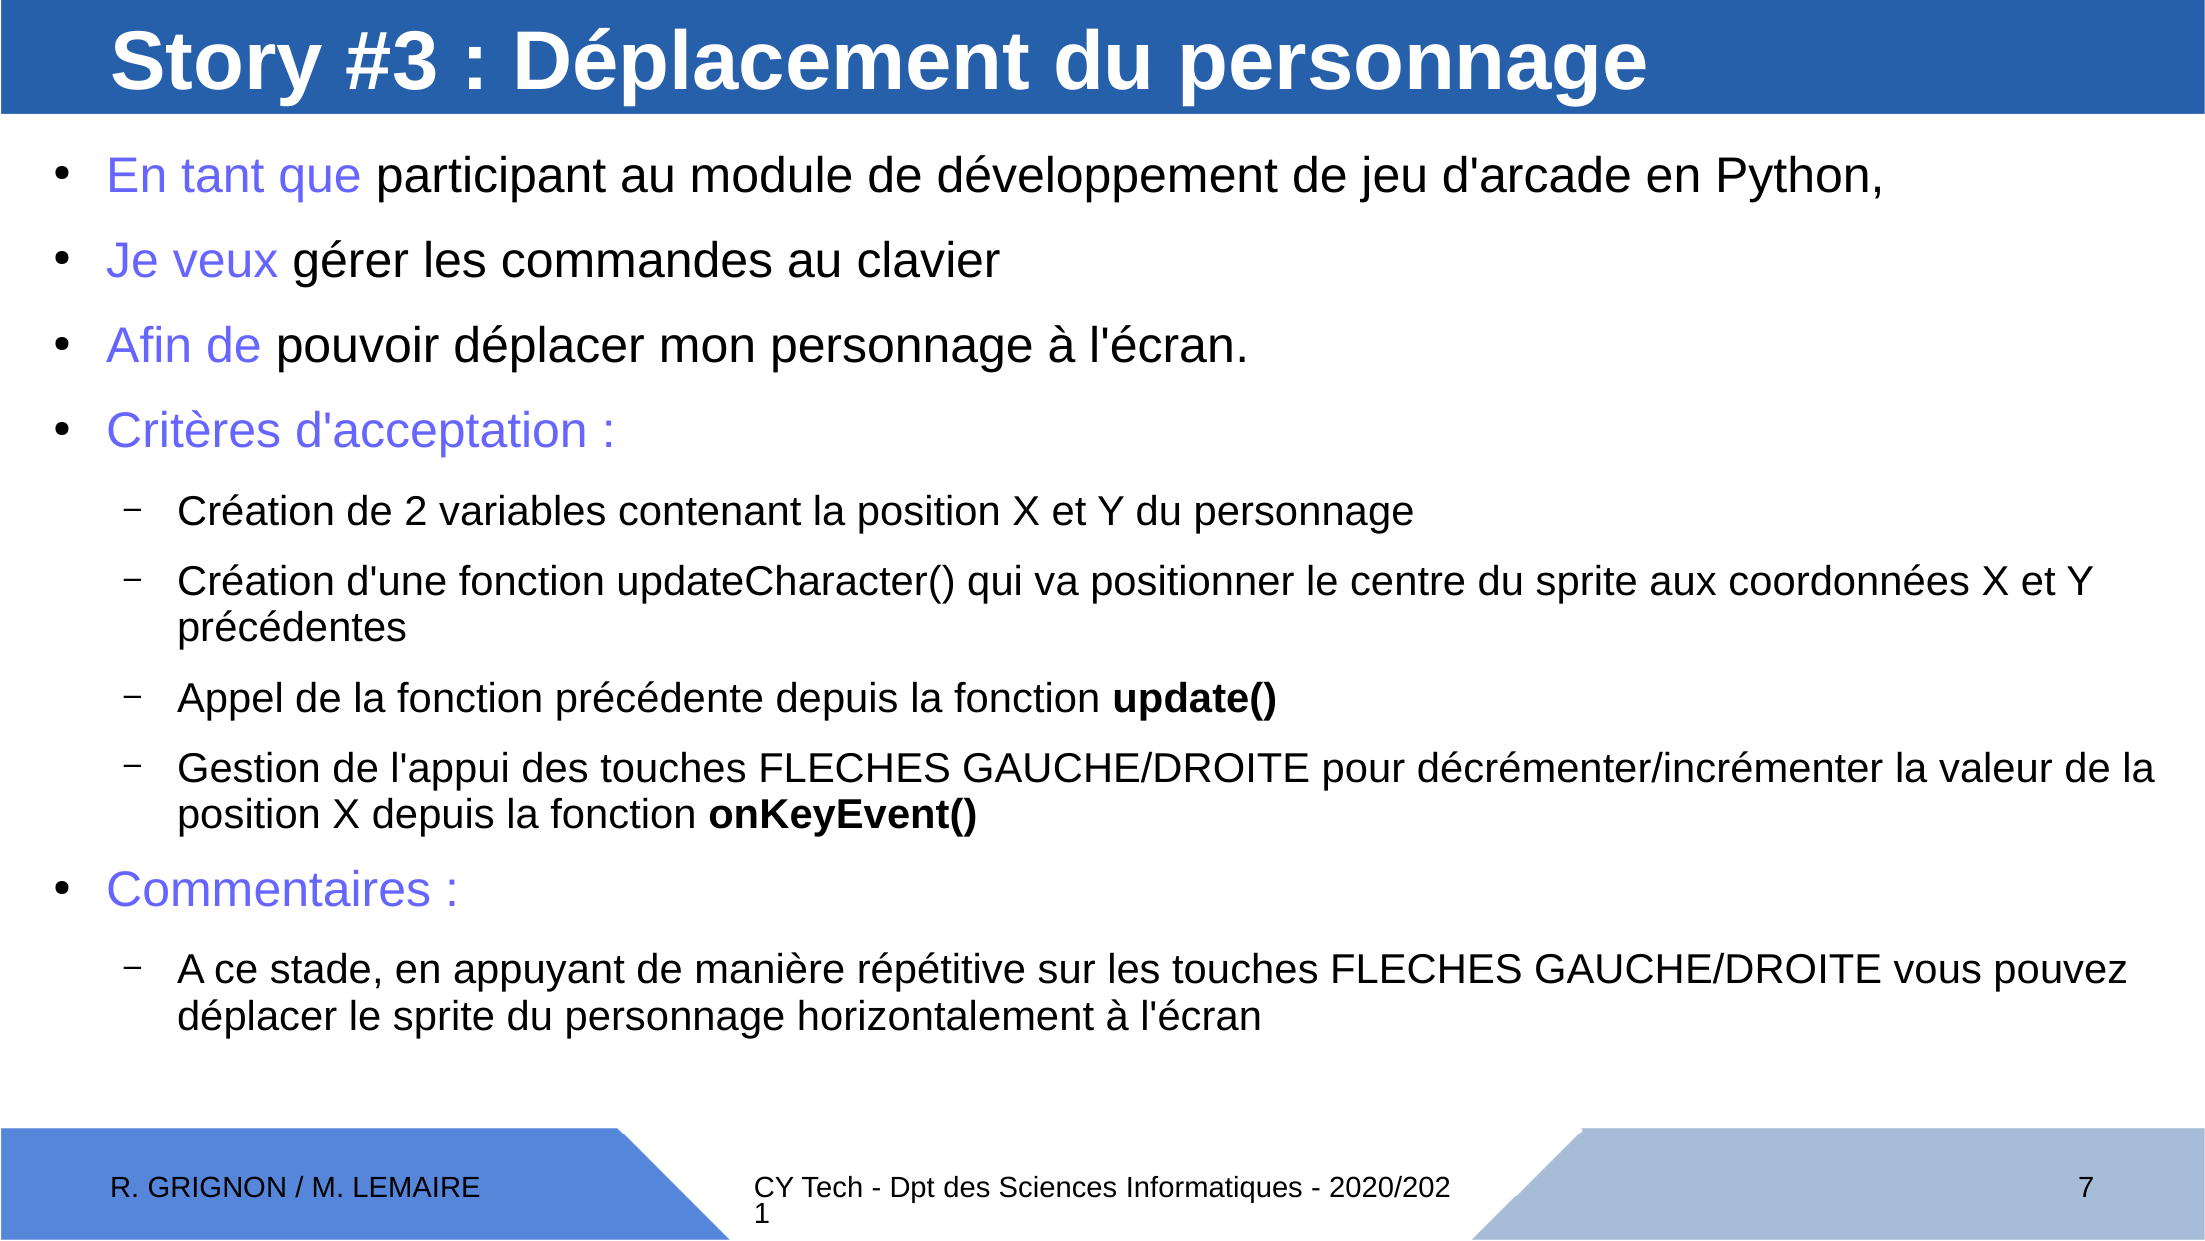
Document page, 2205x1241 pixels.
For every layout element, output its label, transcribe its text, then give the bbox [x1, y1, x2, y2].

title Story #3 : Déplacement du personnage [110, 49, 2095, 217]
list En tant que participant au module de développement de jeu d'arcade en Python, Je veux gérer les commandes au clavier Afin de pouvoir déplacer mon personnage à l'écran. Critères d'acceptation : Création de 2 variables contenant la position X et Y du personnage Création d'une fonction updateCharacter() qui va positionner le centre du sprite aux coordonnées X et Y précédentes Appel de la fonction précédente depuis la fonction update() Gestion de l'appui des touches FLECHES GAUCHE/DROITE pour décrémenter/incrémenter la valeur de la position X depuis la fonction onKeyEvent() Commentaires : A ce stade, en appuyant de manière répétitive sur les touches FLECHES GAUCHE/DROITE vous pouvez déplacer le sprite du personnage horizontalement à l'écran [35, 217, 2186, 1087]
picture [0, 0, 2205, 1241]
